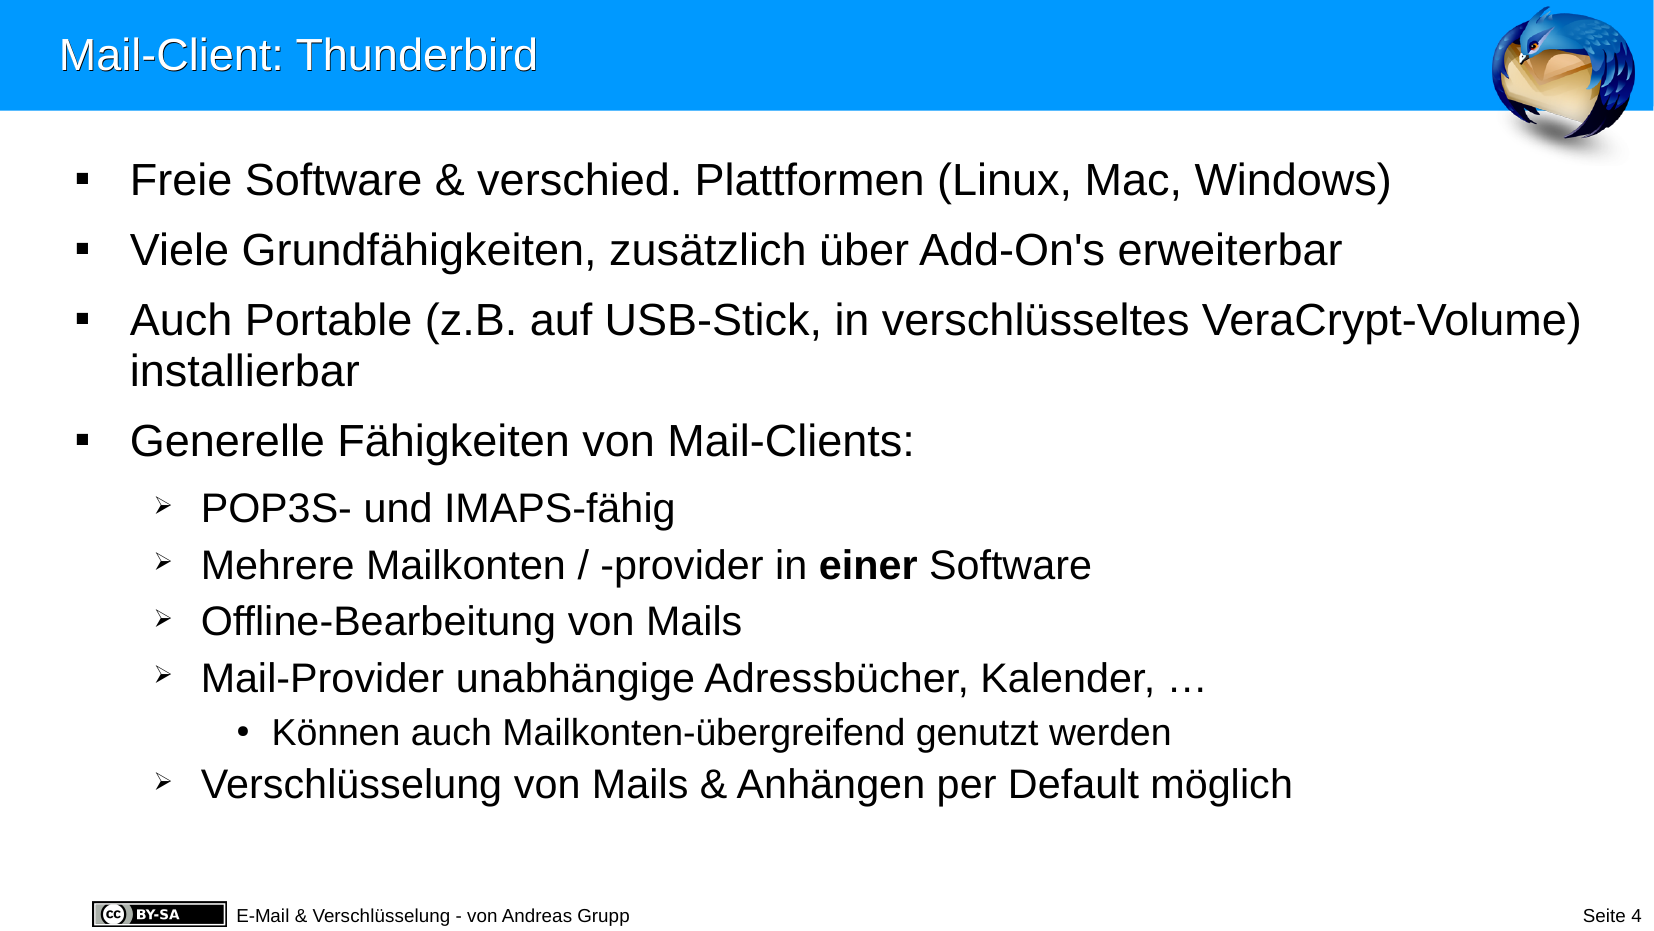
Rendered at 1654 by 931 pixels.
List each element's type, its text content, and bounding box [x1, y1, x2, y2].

picture [92, 901, 227, 927]
picture [1474, 6, 1653, 166]
title Mail-Client: Thunderbird [59, 21, 1474, 89]
list Freie Software & verschied. Plattformen (Linux, Mac, Windows) Viele Grundfähigkeiten, zusätzlich über Add-On's erweiterbar Auch Portable (z.B. auf USB-Stick, in verschlüsseltes VeraCrypt-Volume) installierbar Generelle Fähigkeiten von Mail-Clients: POP3S- und IMAPS-fähig Mehrere Mailkonten / -provider in einer Software Offline-Bearbeitung von Mails Mail-Provider unabhängige Adressbücher, Kalender, … Können auch Mailkonten-übergreifend genutzt werden Verschlüsselung von Mails & Anhängen per Default möglich [59, 154, 1595, 832]
